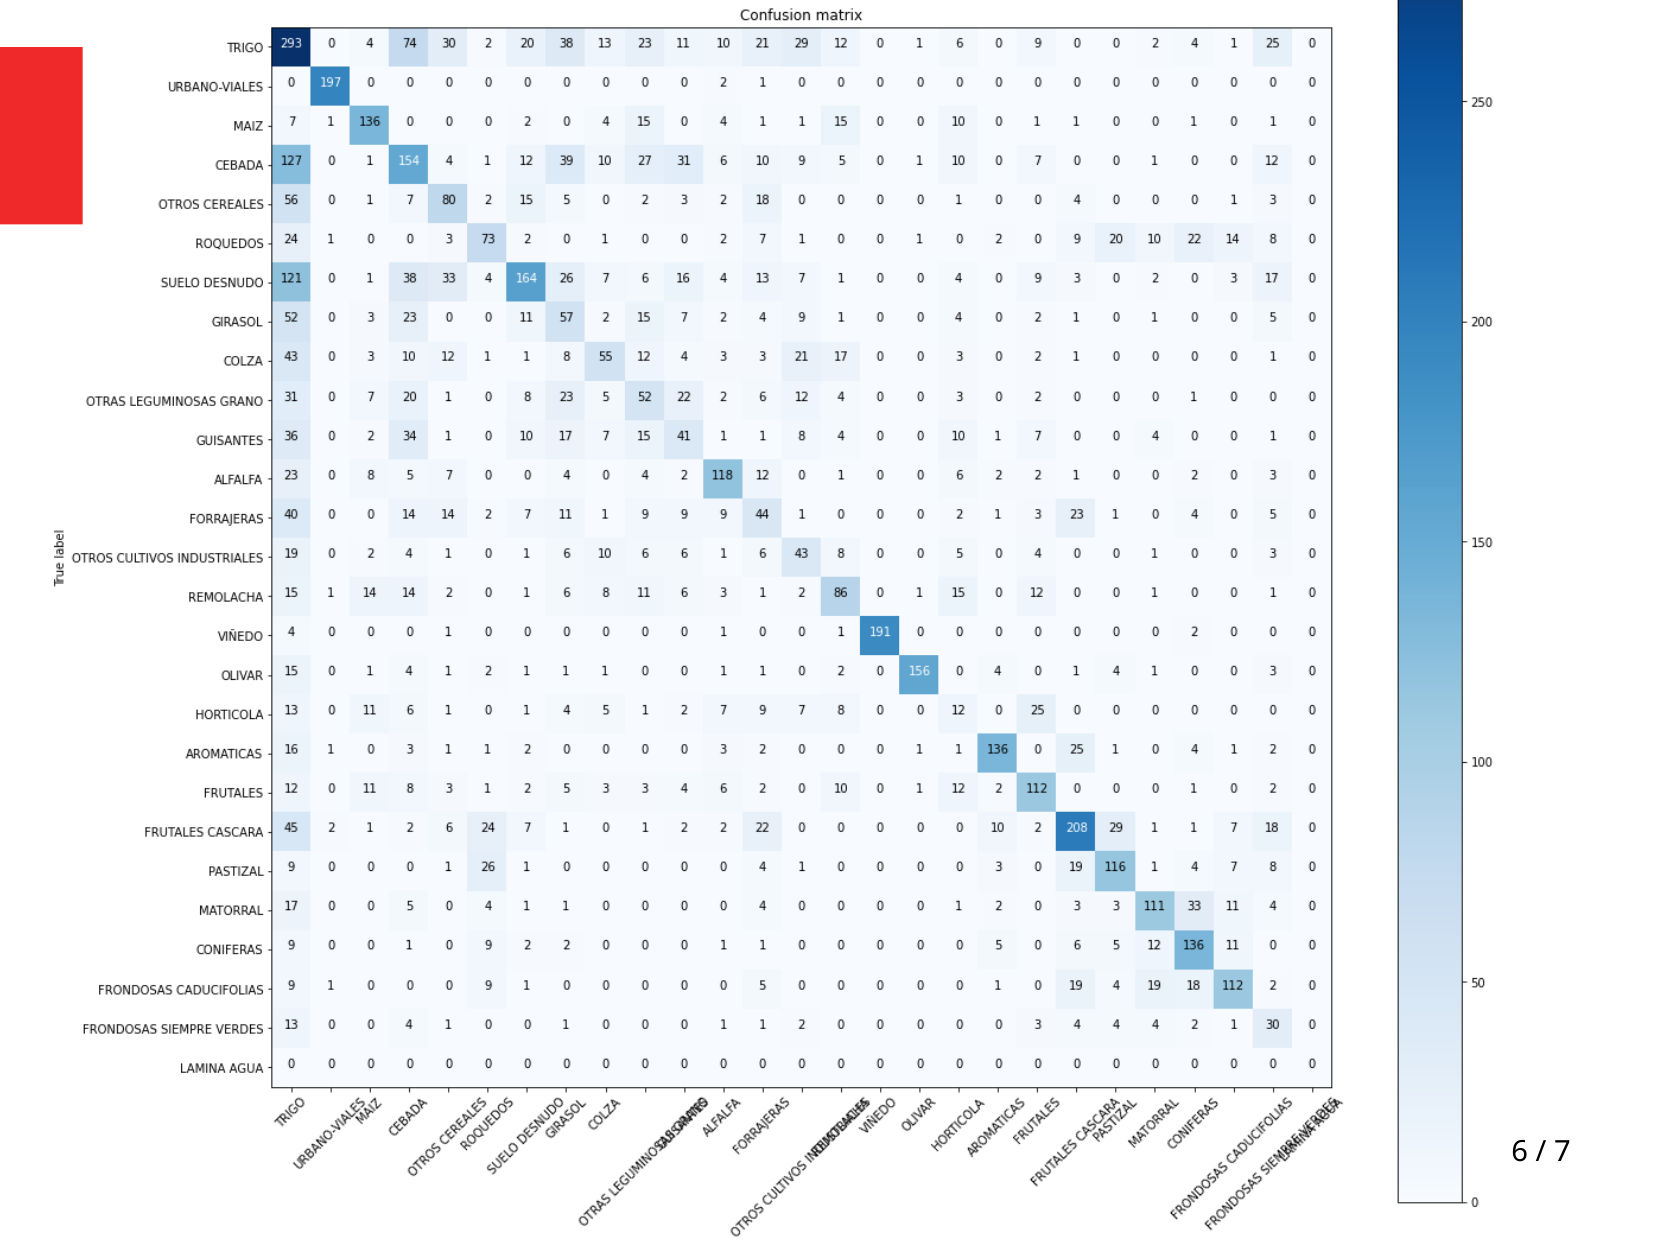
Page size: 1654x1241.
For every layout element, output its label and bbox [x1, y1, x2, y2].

picture [47, 0, 1501, 1241]
